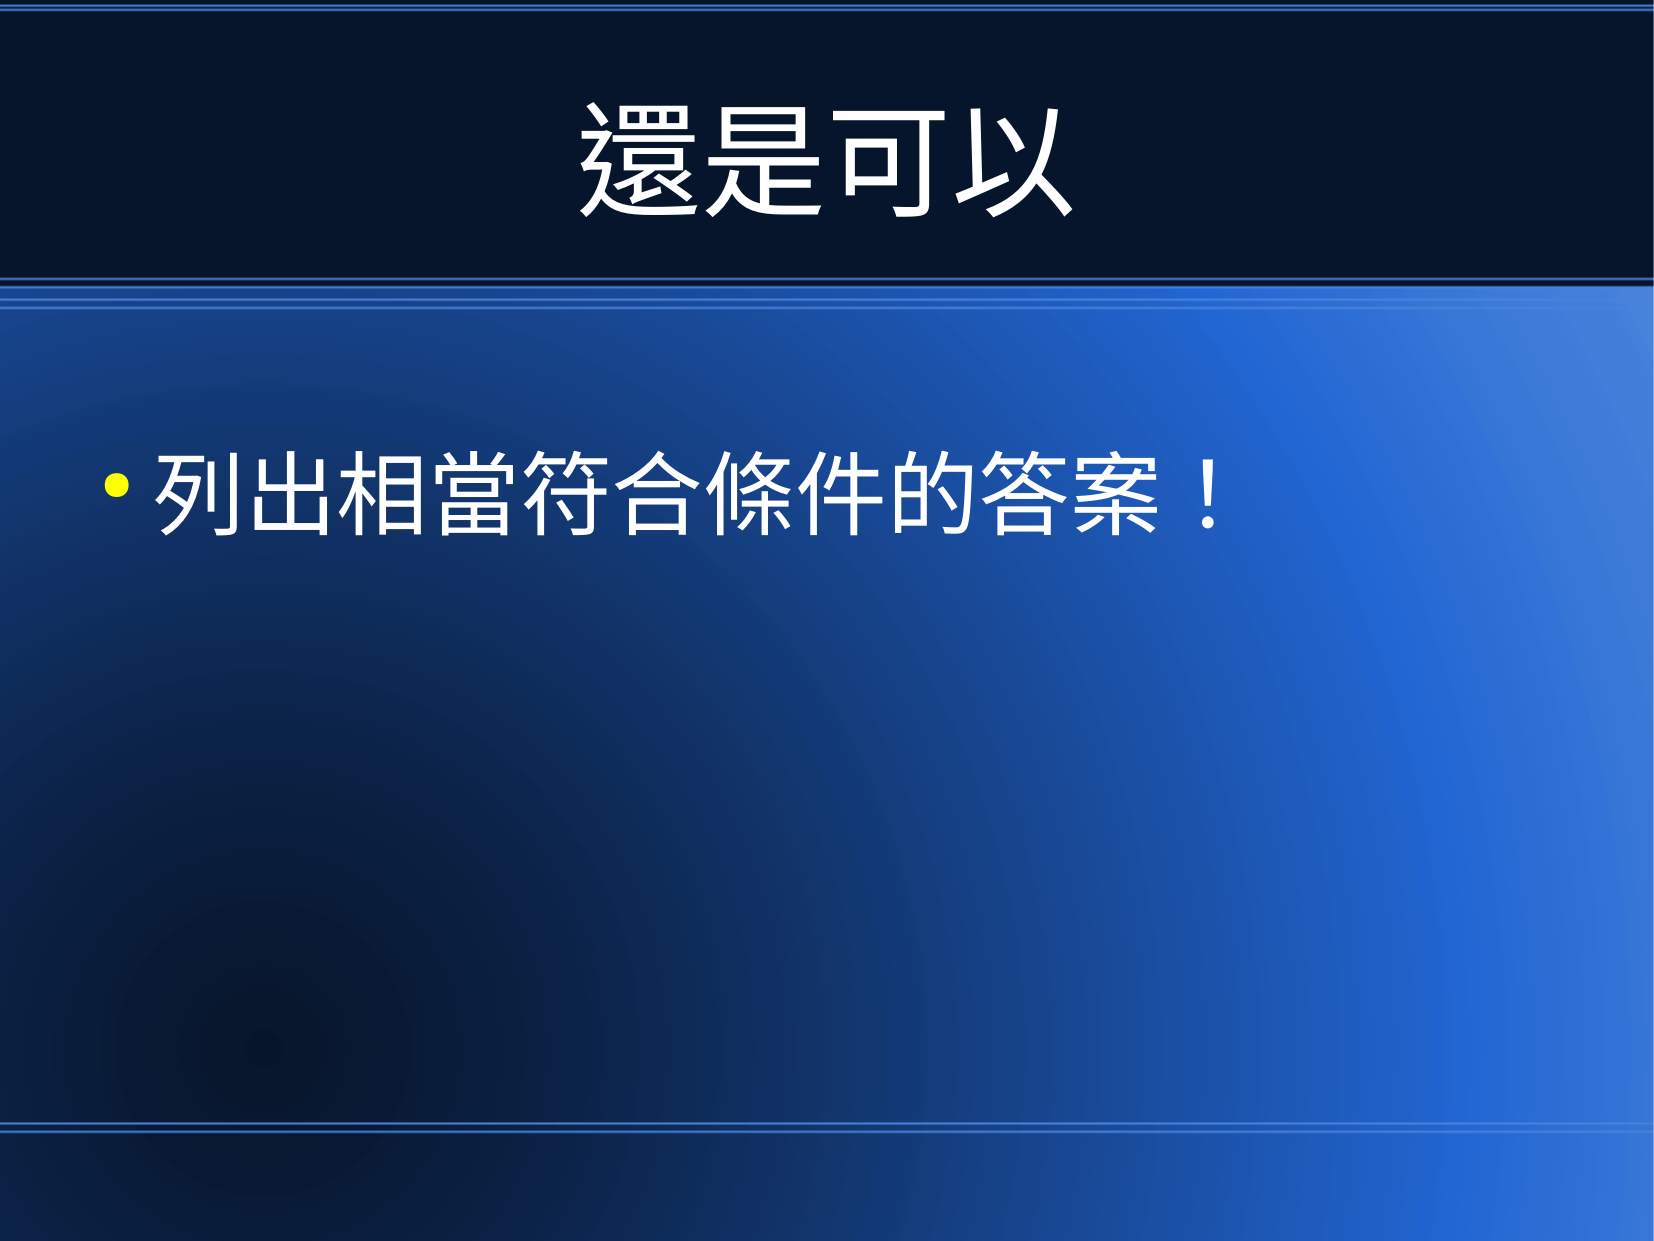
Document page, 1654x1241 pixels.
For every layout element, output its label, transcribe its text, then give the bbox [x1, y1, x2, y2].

list 列出相當符合條件的答案！ [82, 355, 1571, 1241]
title 還是可以 [82, 49, 1571, 257]
picture [0, 0, 1654, 1241]
